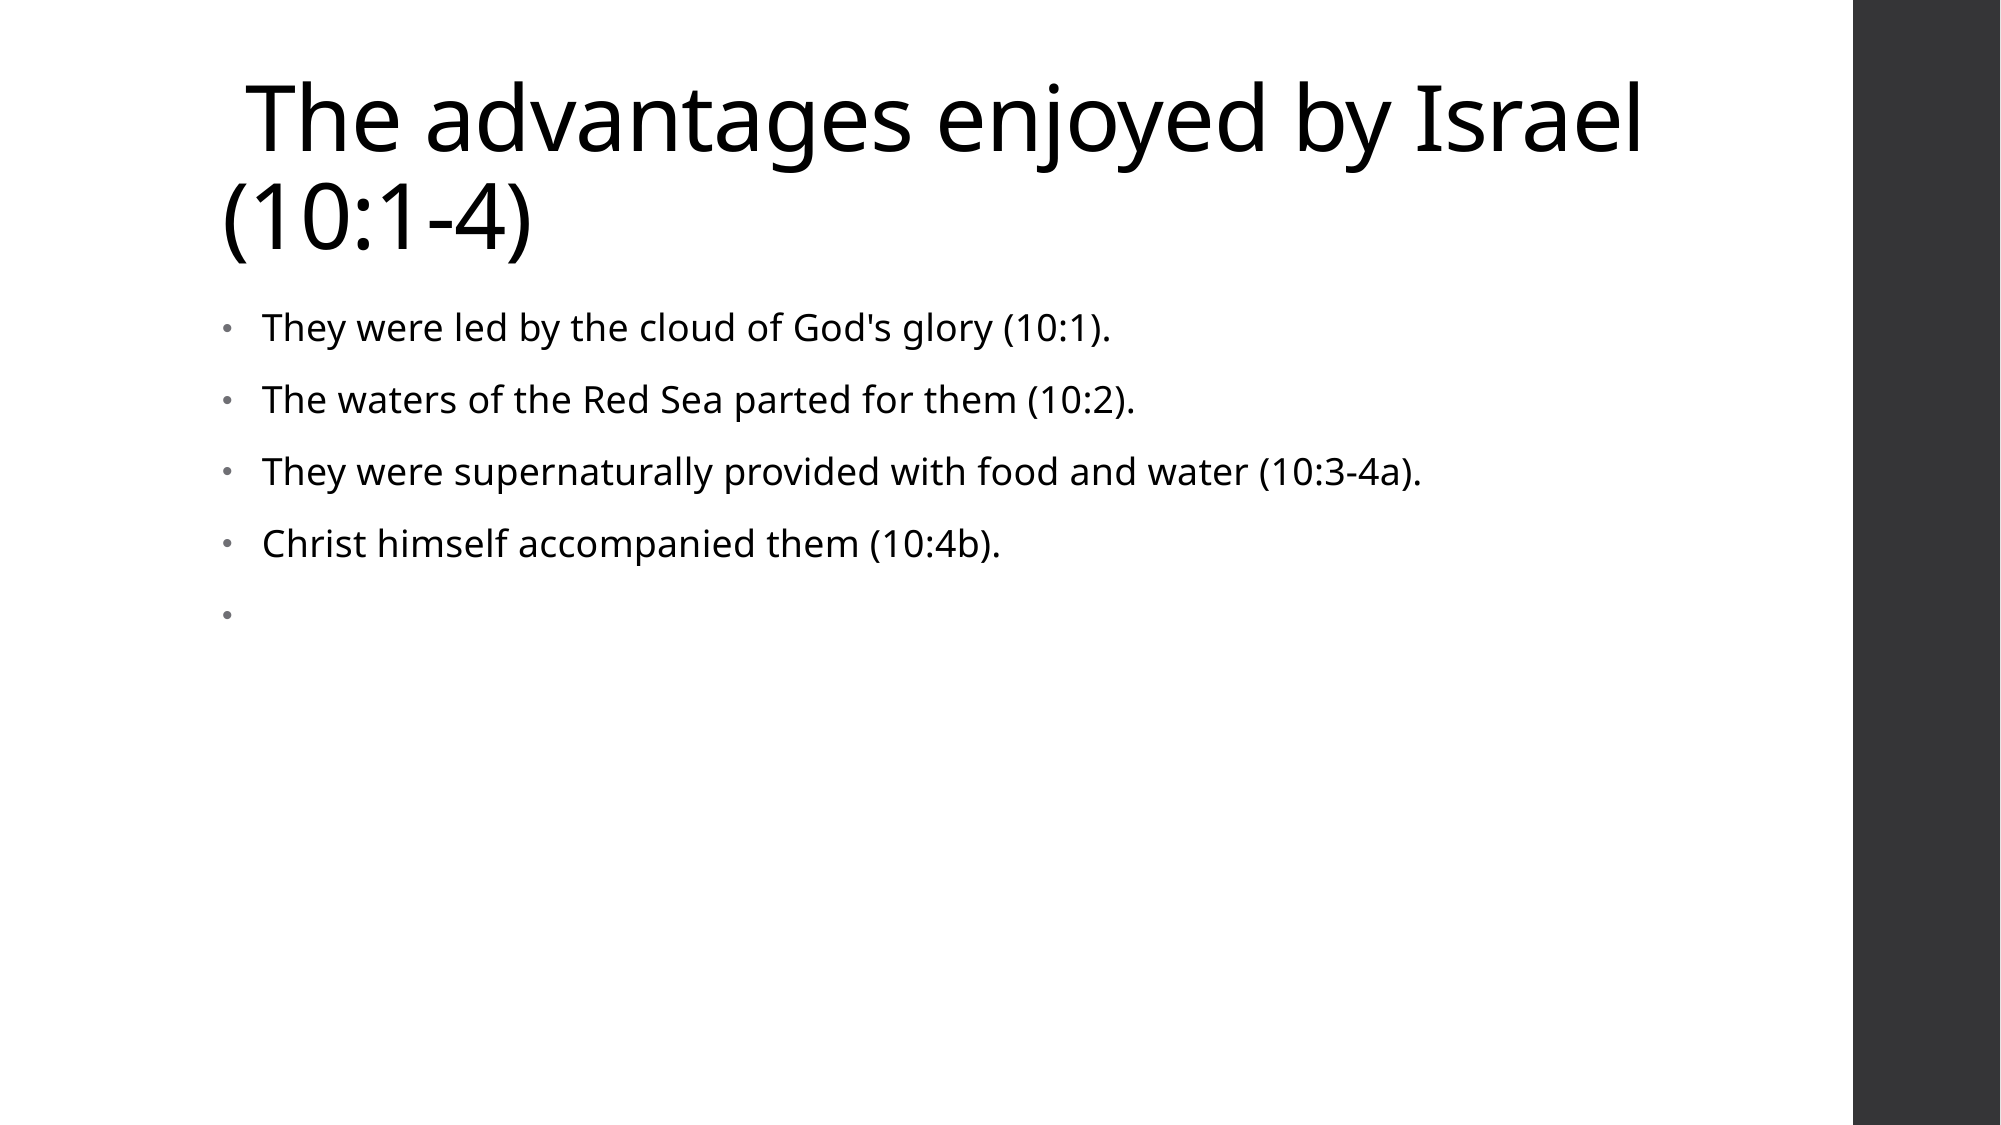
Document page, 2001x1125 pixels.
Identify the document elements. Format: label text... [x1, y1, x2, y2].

list They were led by the cloud of God's glory (10:1). The waters of the Red Sea parted for them (10:2). They were supernaturally provided with food and water (10:3-4a). Christ himself accompanied them (10:4b). [206, 299, 1617, 1014]
title The advantages enjoyed by Israel (10:1-4) [206, 60, 1797, 278]
